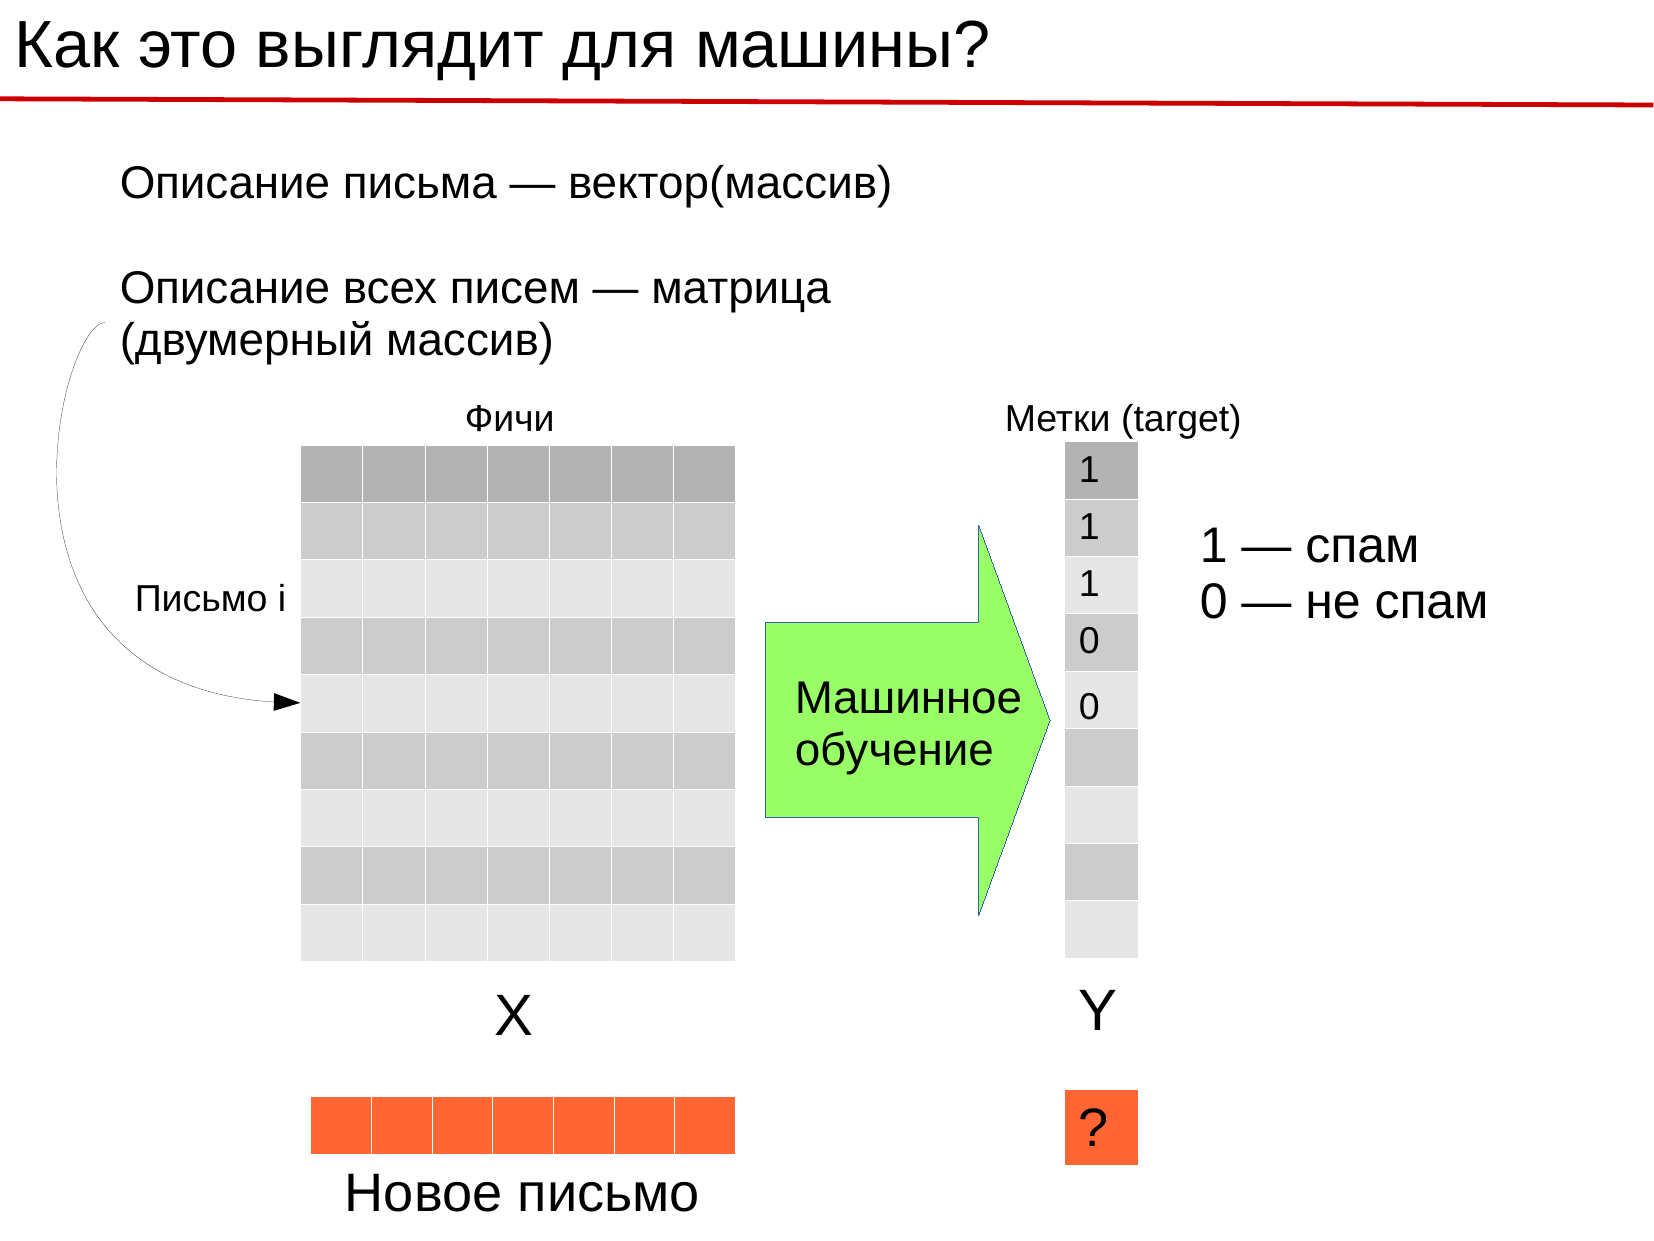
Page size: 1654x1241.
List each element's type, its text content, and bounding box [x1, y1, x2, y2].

table_cell [301, 618, 362, 674]
table_header ? [1065, 1090, 1138, 1165]
table_cell [301, 847, 362, 904]
table_cell [363, 733, 425, 789]
text_box Y [1064, 970, 1155, 1051]
table_cell [550, 503, 611, 559]
text_box Описание всех писем — матрица (двумерный массив) [105, 255, 931, 391]
table_cell [301, 790, 362, 846]
table_cell [1065, 672, 1138, 678]
table_cell [550, 618, 611, 674]
table_header [488, 451, 549, 502]
table_header [426, 446, 487, 502]
table_cell [301, 905, 362, 961]
table_cell [363, 675, 425, 732]
table_cell [674, 790, 735, 846]
table_cell [550, 675, 611, 732]
table_cell [488, 733, 549, 789]
table_cell [488, 618, 549, 674]
text_box Машинное обучение [780, 665, 1051, 886]
table_cell [550, 847, 611, 904]
table_cell [426, 790, 487, 846]
table_cell [426, 560, 487, 617]
table_cell [674, 675, 735, 732]
table_cell [426, 675, 487, 732]
table_header [433, 1097, 492, 1154]
table_cell [674, 560, 735, 617]
table_header [612, 446, 673, 502]
table_cell [488, 675, 549, 732]
table_cell [1065, 787, 1138, 843]
table_cell [426, 618, 487, 674]
table_cell [550, 733, 611, 789]
table_cell [426, 733, 487, 789]
text_box Новое письмо [330, 1155, 751, 1241]
text_box Х [480, 975, 571, 1055]
text_box [765, 525, 1030, 818]
text_box 0 [1064, 611, 1139, 669]
table_cell [488, 847, 549, 904]
table_cell [612, 675, 673, 732]
table_cell [612, 847, 673, 904]
table_cell [550, 905, 611, 961]
table_cell [612, 790, 673, 846]
table_cell [612, 503, 673, 559]
table_cell [488, 503, 549, 559]
table_cell [363, 618, 425, 674]
table_cell [612, 560, 673, 617]
table_header [615, 1097, 674, 1154]
table_cell [363, 847, 425, 904]
text_box Как это выглядит для машины? [0, 0, 1021, 90]
table_cell [612, 618, 673, 674]
table_cell [426, 905, 487, 961]
table_cell [363, 560, 425, 617]
table_header [363, 446, 425, 502]
text_box Метки (target) [990, 390, 1276, 489]
text_box Письмо i [120, 570, 316, 669]
table_header [372, 1097, 432, 1154]
table_cell [426, 847, 487, 904]
table_cell [612, 905, 673, 961]
table_cell [612, 733, 673, 789]
table_header [550, 451, 611, 502]
table_cell [363, 905, 425, 961]
table_cell [301, 733, 362, 789]
table_cell [674, 503, 735, 559]
table_header [674, 446, 735, 502]
table_header [311, 1097, 371, 1154]
table_cell [674, 847, 735, 904]
table_cell [363, 503, 425, 559]
text_box [978, 886, 990, 916]
table_cell [1065, 844, 1138, 900]
table_cell [426, 503, 487, 559]
text_box 1 [1064, 498, 1139, 555]
table_cell [550, 790, 611, 846]
table_cell [1065, 901, 1138, 958]
table_cell [488, 560, 549, 617]
table_cell [488, 905, 549, 961]
table_cell [363, 790, 425, 846]
text_box 1 — спам 0 — не спам [1185, 510, 1531, 693]
table_header [554, 1097, 614, 1154]
text_box 0 [1064, 678, 1139, 736]
table_cell [674, 733, 735, 789]
text_box 1 [1064, 555, 1139, 611]
table_header [675, 1097, 735, 1154]
table_cell [1065, 736, 1138, 786]
text_box Описание письма — вектор(массив) [105, 150, 1141, 226]
table_cell [674, 905, 735, 961]
table_cell [550, 560, 611, 617]
table_cell [301, 675, 362, 732]
table_cell [301, 503, 362, 559]
text_box 1 [1064, 441, 1139, 498]
table_header [493, 1097, 553, 1154]
text_box Письмо i [120, 644, 153, 669]
table_cell [301, 560, 362, 617]
table_cell [488, 790, 549, 846]
table_header [301, 446, 362, 502]
table_cell [674, 618, 735, 674]
text_box Фичи [450, 391, 661, 451]
